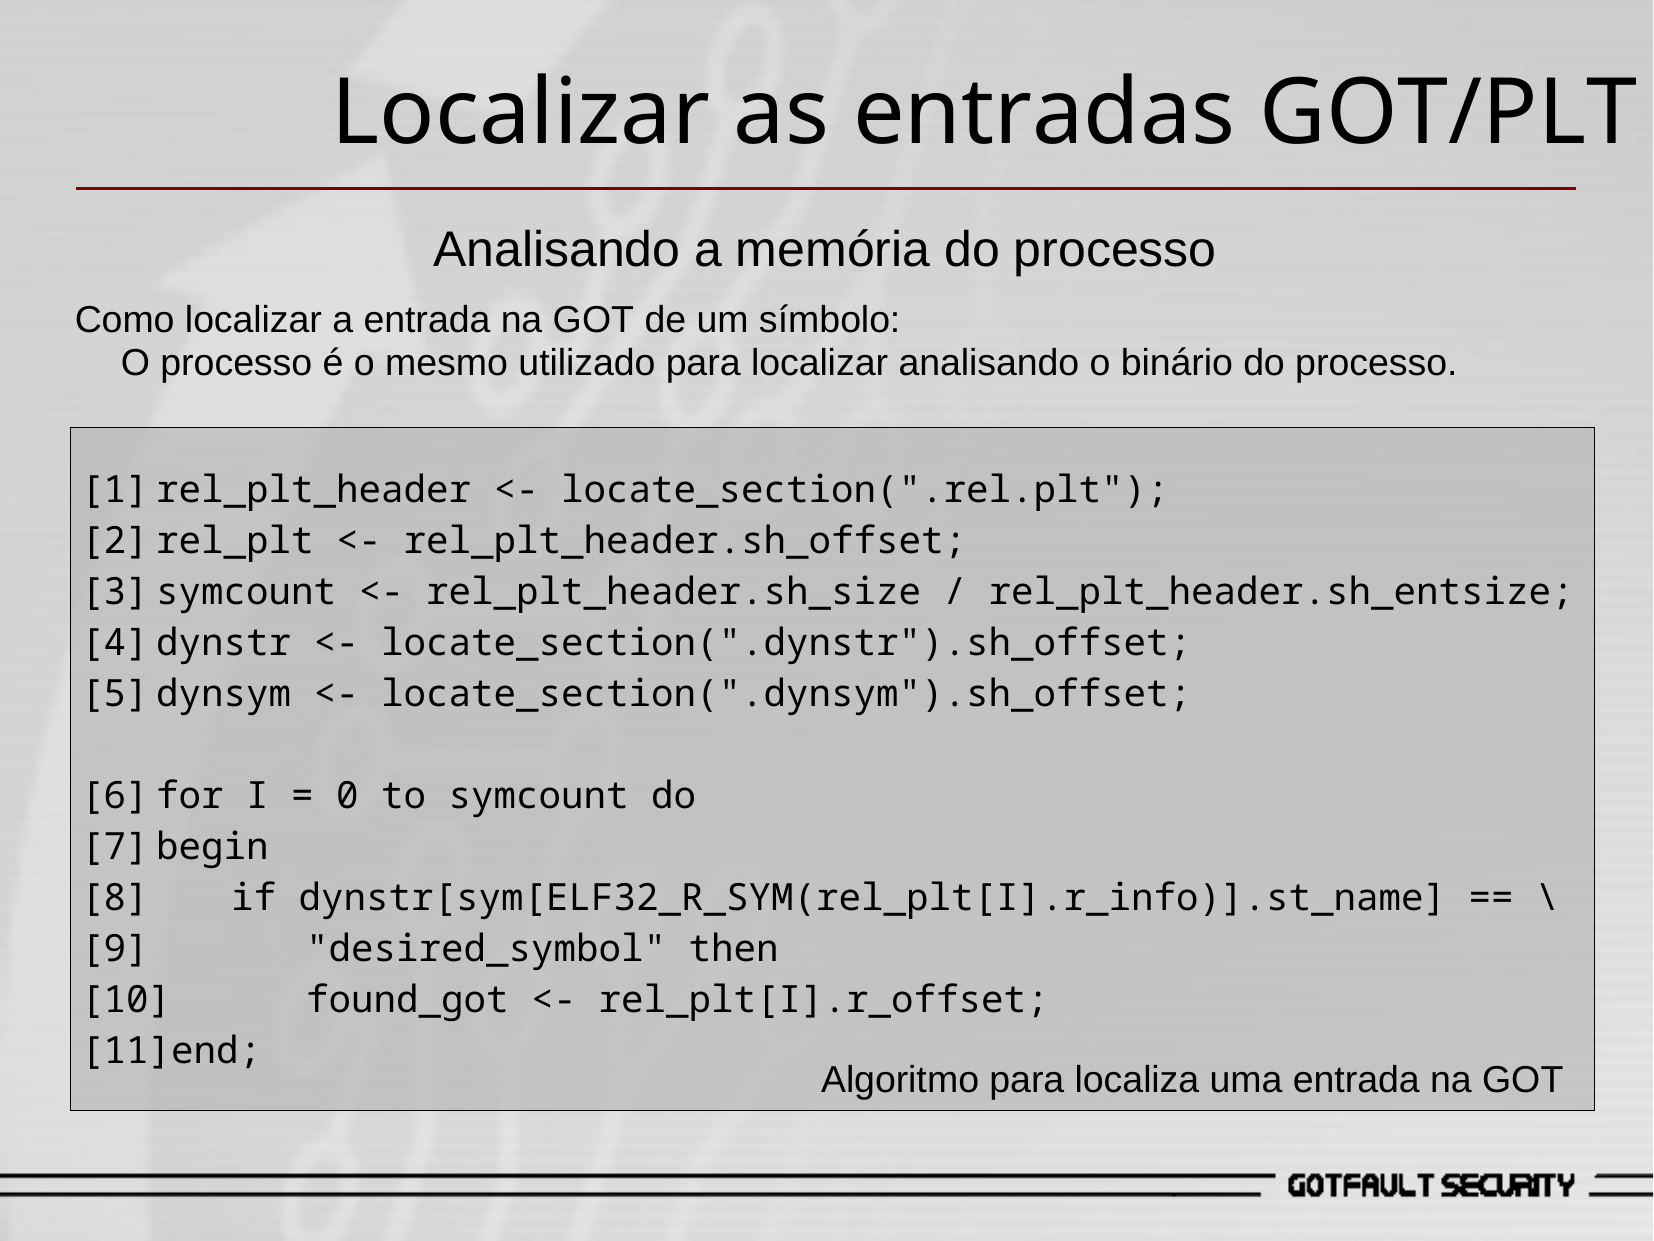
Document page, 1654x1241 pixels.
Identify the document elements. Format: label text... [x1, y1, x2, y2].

text_box Como localizar a entrada na GOT de um símbolo: O processo é o mesmo utilizado para localizar analisando o binário do processo. [60, 291, 1576, 400]
picture [0, 0, 1654, 1241]
text_box [1] rel_plt_header <- locate_section(".rel.plt"); [2] rel_plt <- rel_plt_header.sh_offset; [3] symcount <- rel_plt_header.sh_size / rel_plt_header.sh_entsize; [4] dynstr <- locate_section(".dynstr").sh_offset; [5] dynsym <- locate_section(".dynsym").sh_offset; [6] for I = 0 to symcount do [7] begin [8] if dynstr[sym[ELF32_R_SYM(rel_plt[I].r_info)].st_name] == \ [9] "desired_symbol" then [10] found_got <- rel_plt[I].r_offset; [11]end; [70, 427, 1595, 1111]
text_box Algoritmo para localiza uma entrada na GOT [810, 1055, 1584, 1117]
text_box Analisando a memória do processo [52, 213, 1598, 291]
text_box Localizar as entradas GOT/PLT [15, 38, 1653, 196]
